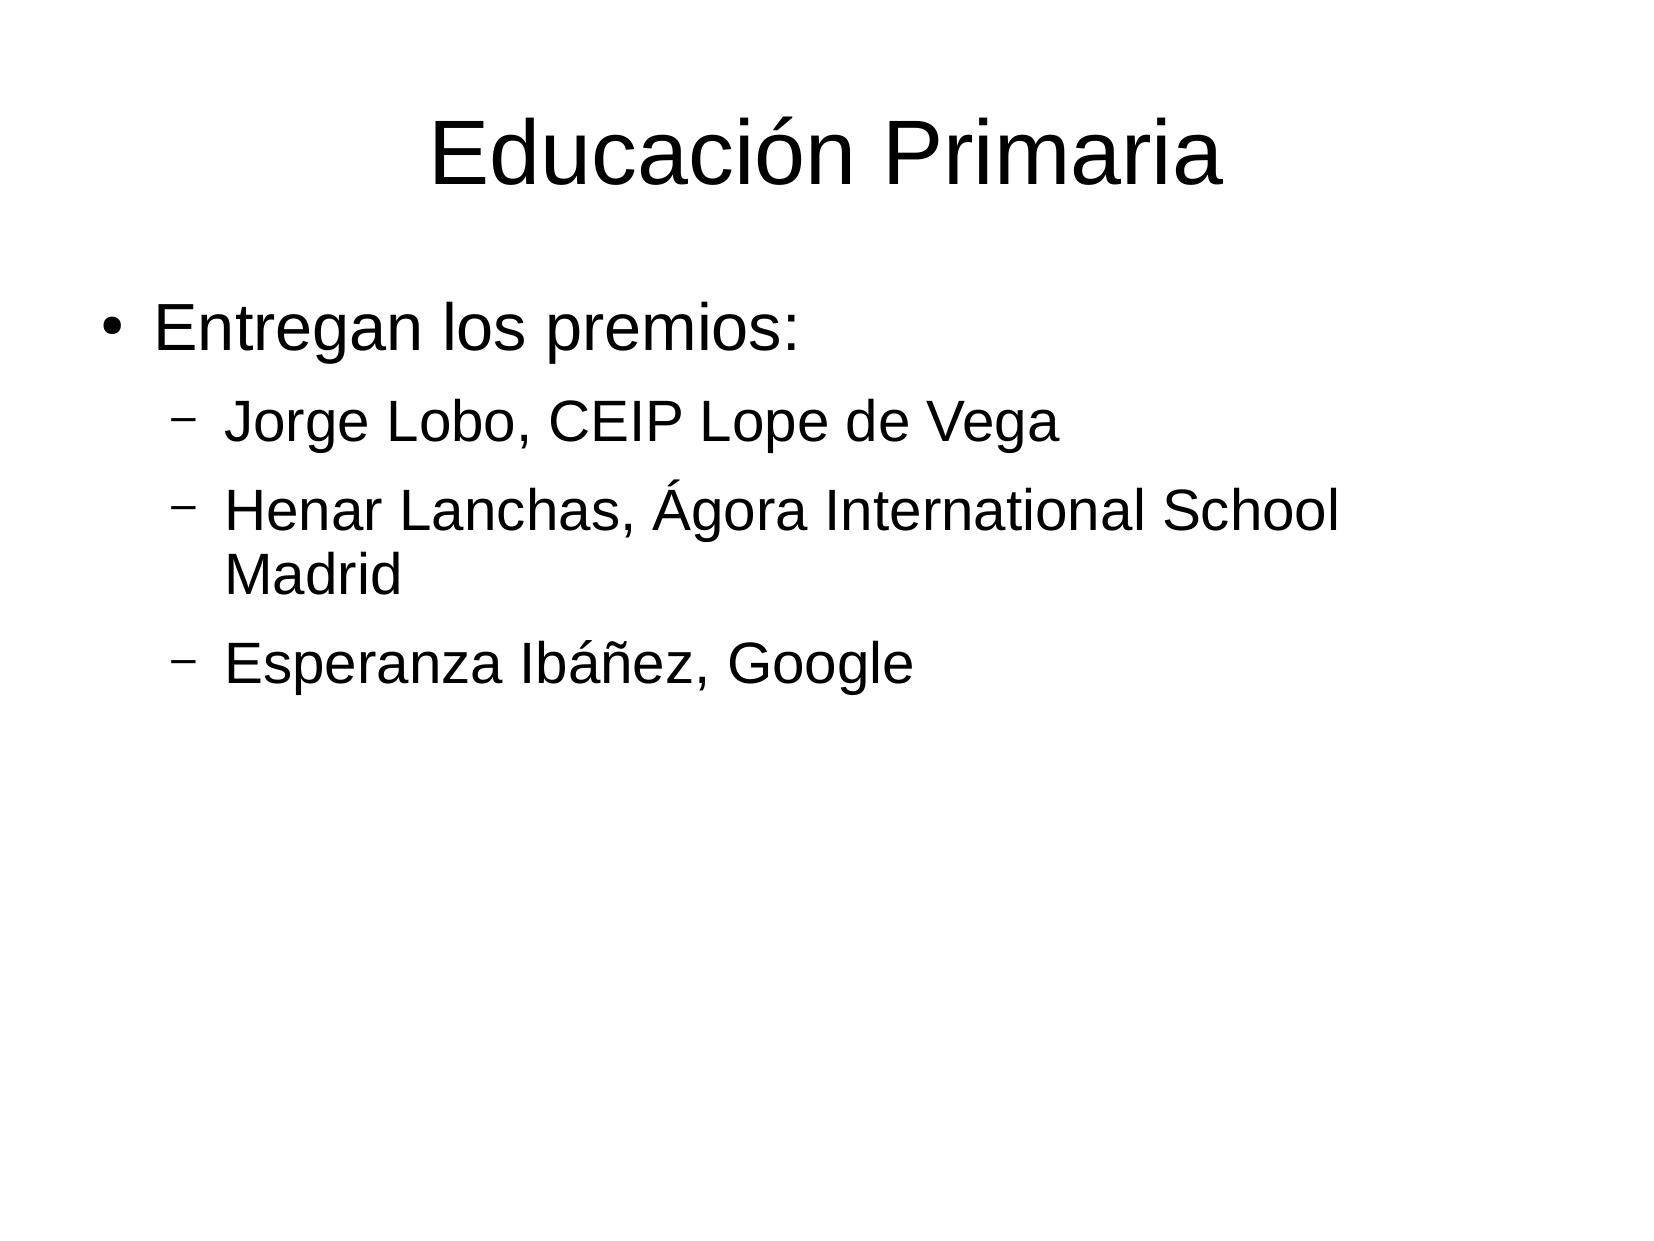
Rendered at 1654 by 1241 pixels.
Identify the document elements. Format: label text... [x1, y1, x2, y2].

list Entregan los premios: Jorge Lobo, CEIP Lope de Vega Henar Lanchas, Ágora International School Madrid Esperanza Ibáñez, Google [82, 290, 1536, 1010]
title Educación Primaria [82, 49, 1571, 257]
